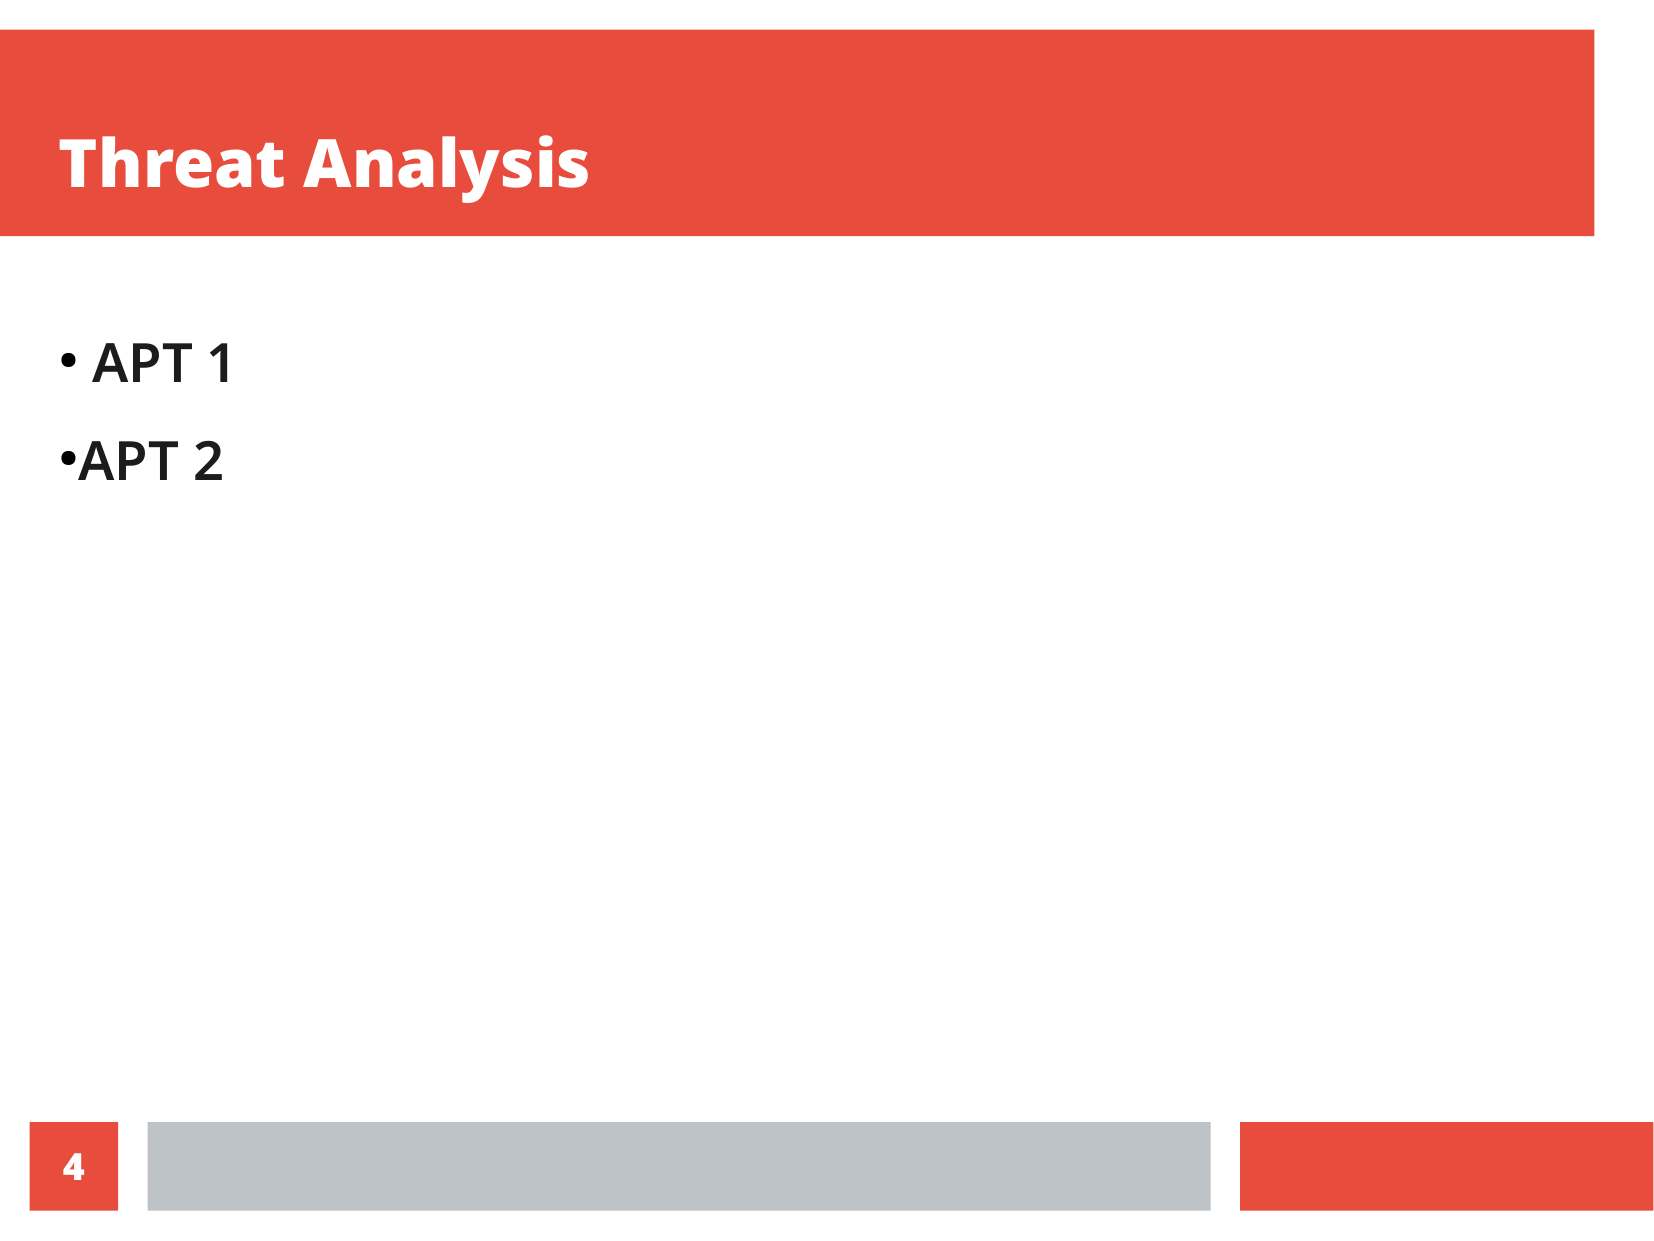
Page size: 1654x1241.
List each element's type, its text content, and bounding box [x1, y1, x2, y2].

title Threat Analysis [59, 59, 1595, 207]
list APT 1 APT 2 [59, 324, 1565, 1093]
